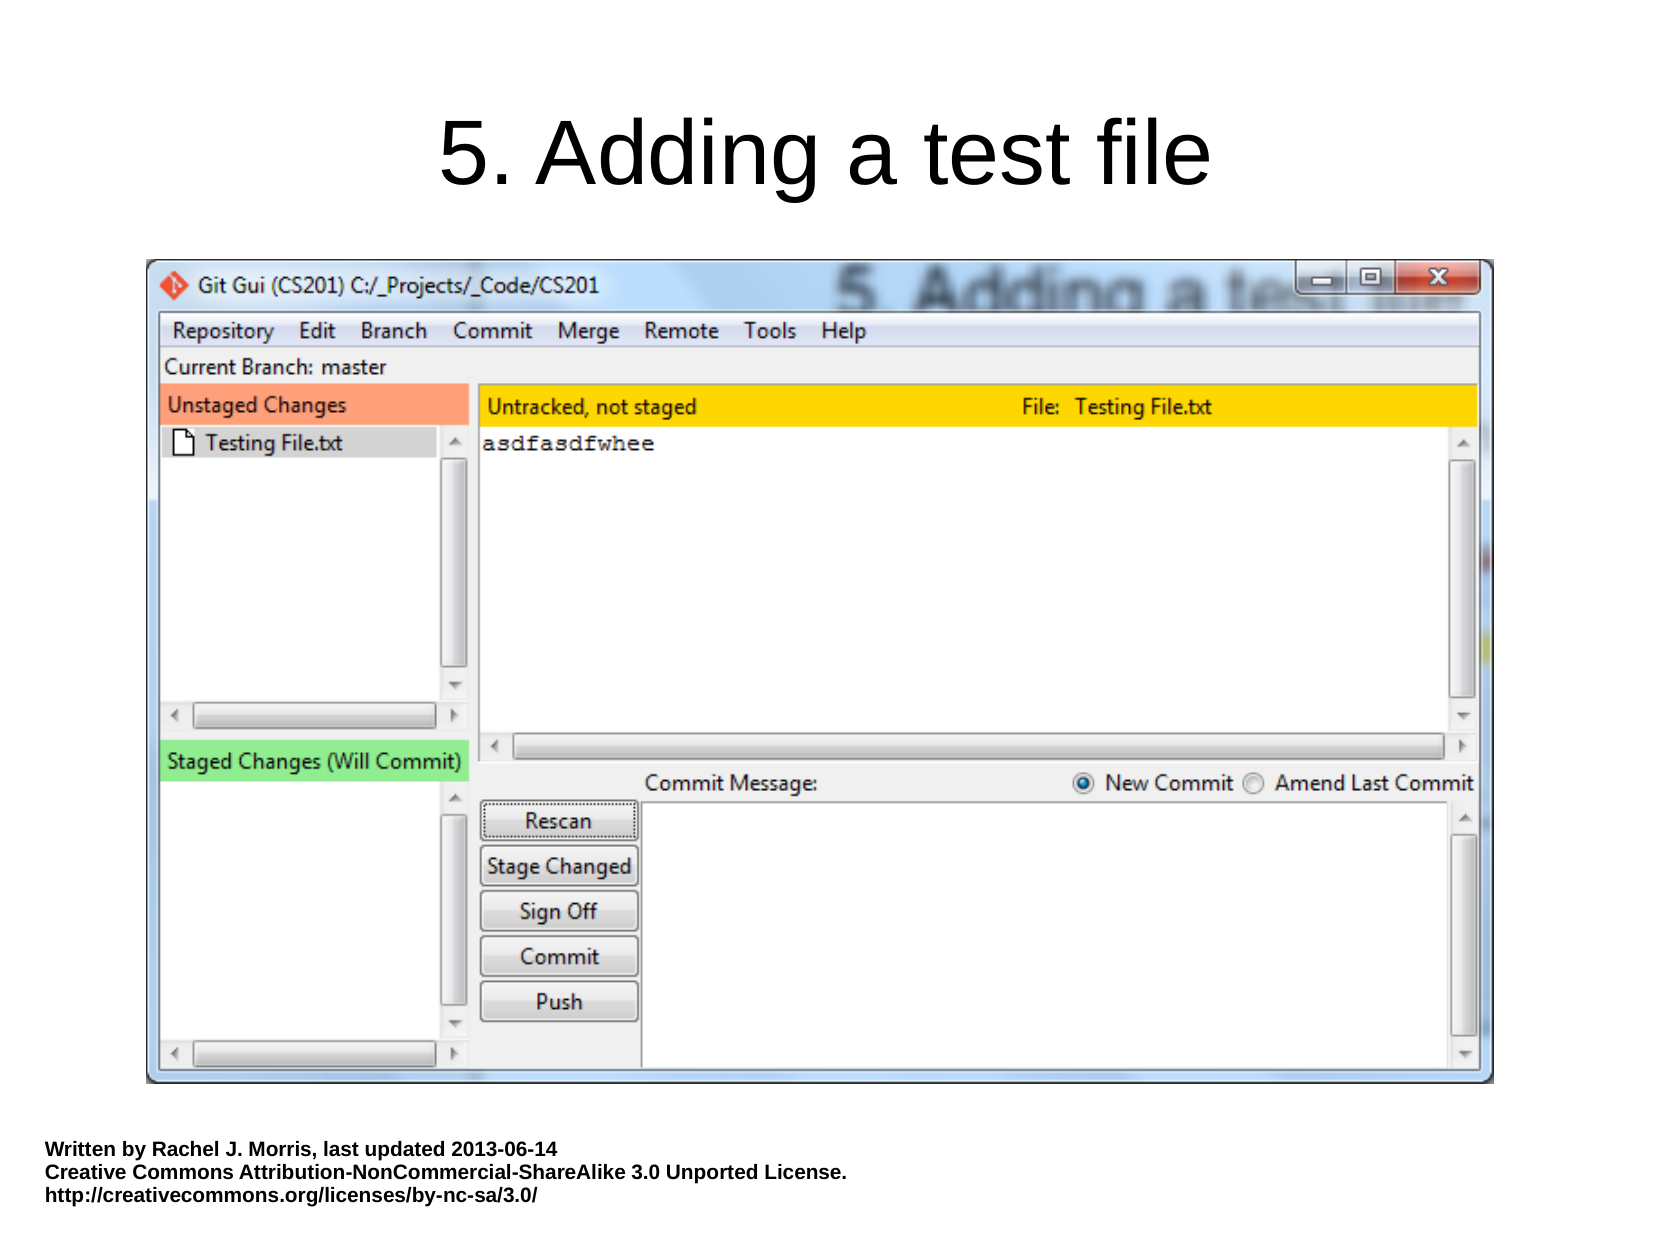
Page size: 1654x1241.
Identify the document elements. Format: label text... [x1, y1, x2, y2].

title 5. Adding a test file [82, 49, 1571, 257]
picture [146, 259, 1494, 1084]
